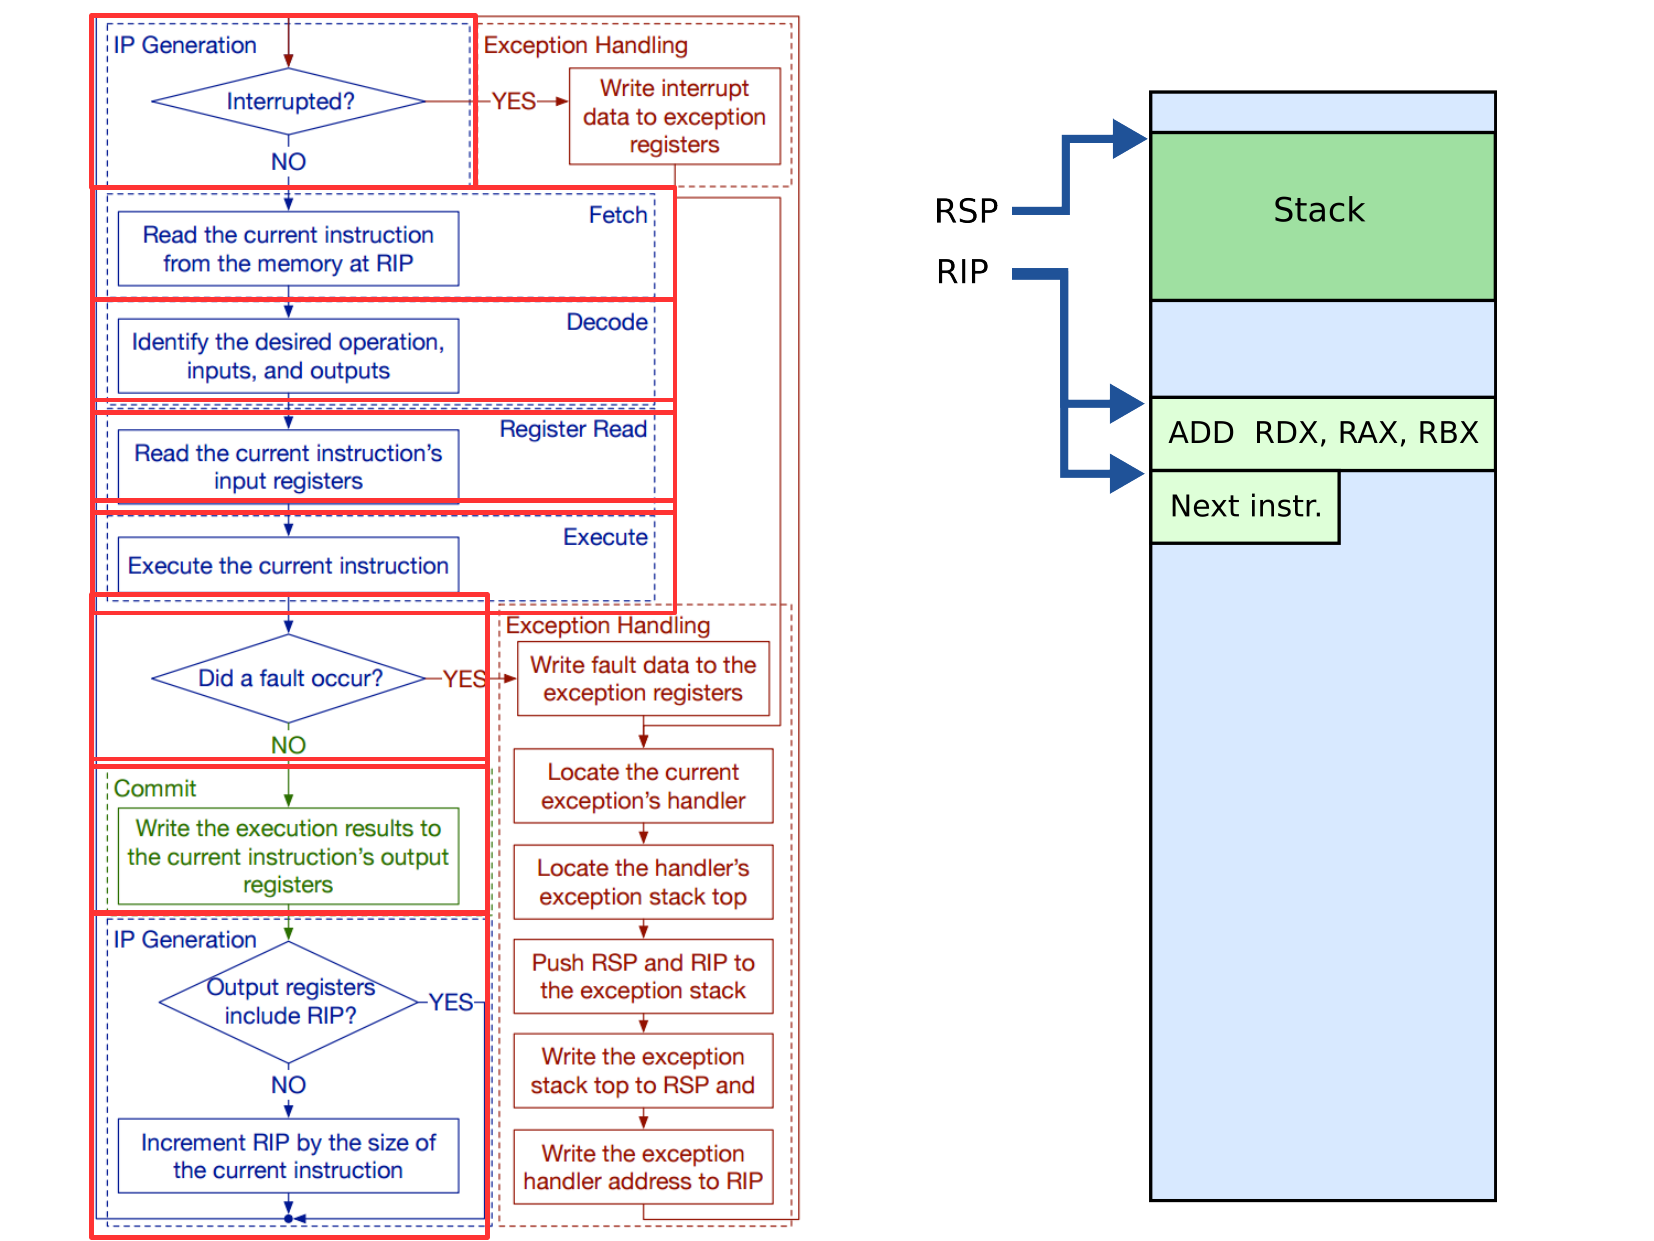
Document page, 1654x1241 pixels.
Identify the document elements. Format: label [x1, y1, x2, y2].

picture [937, 80, 1497, 1212]
picture [75, 0, 817, 1241]
